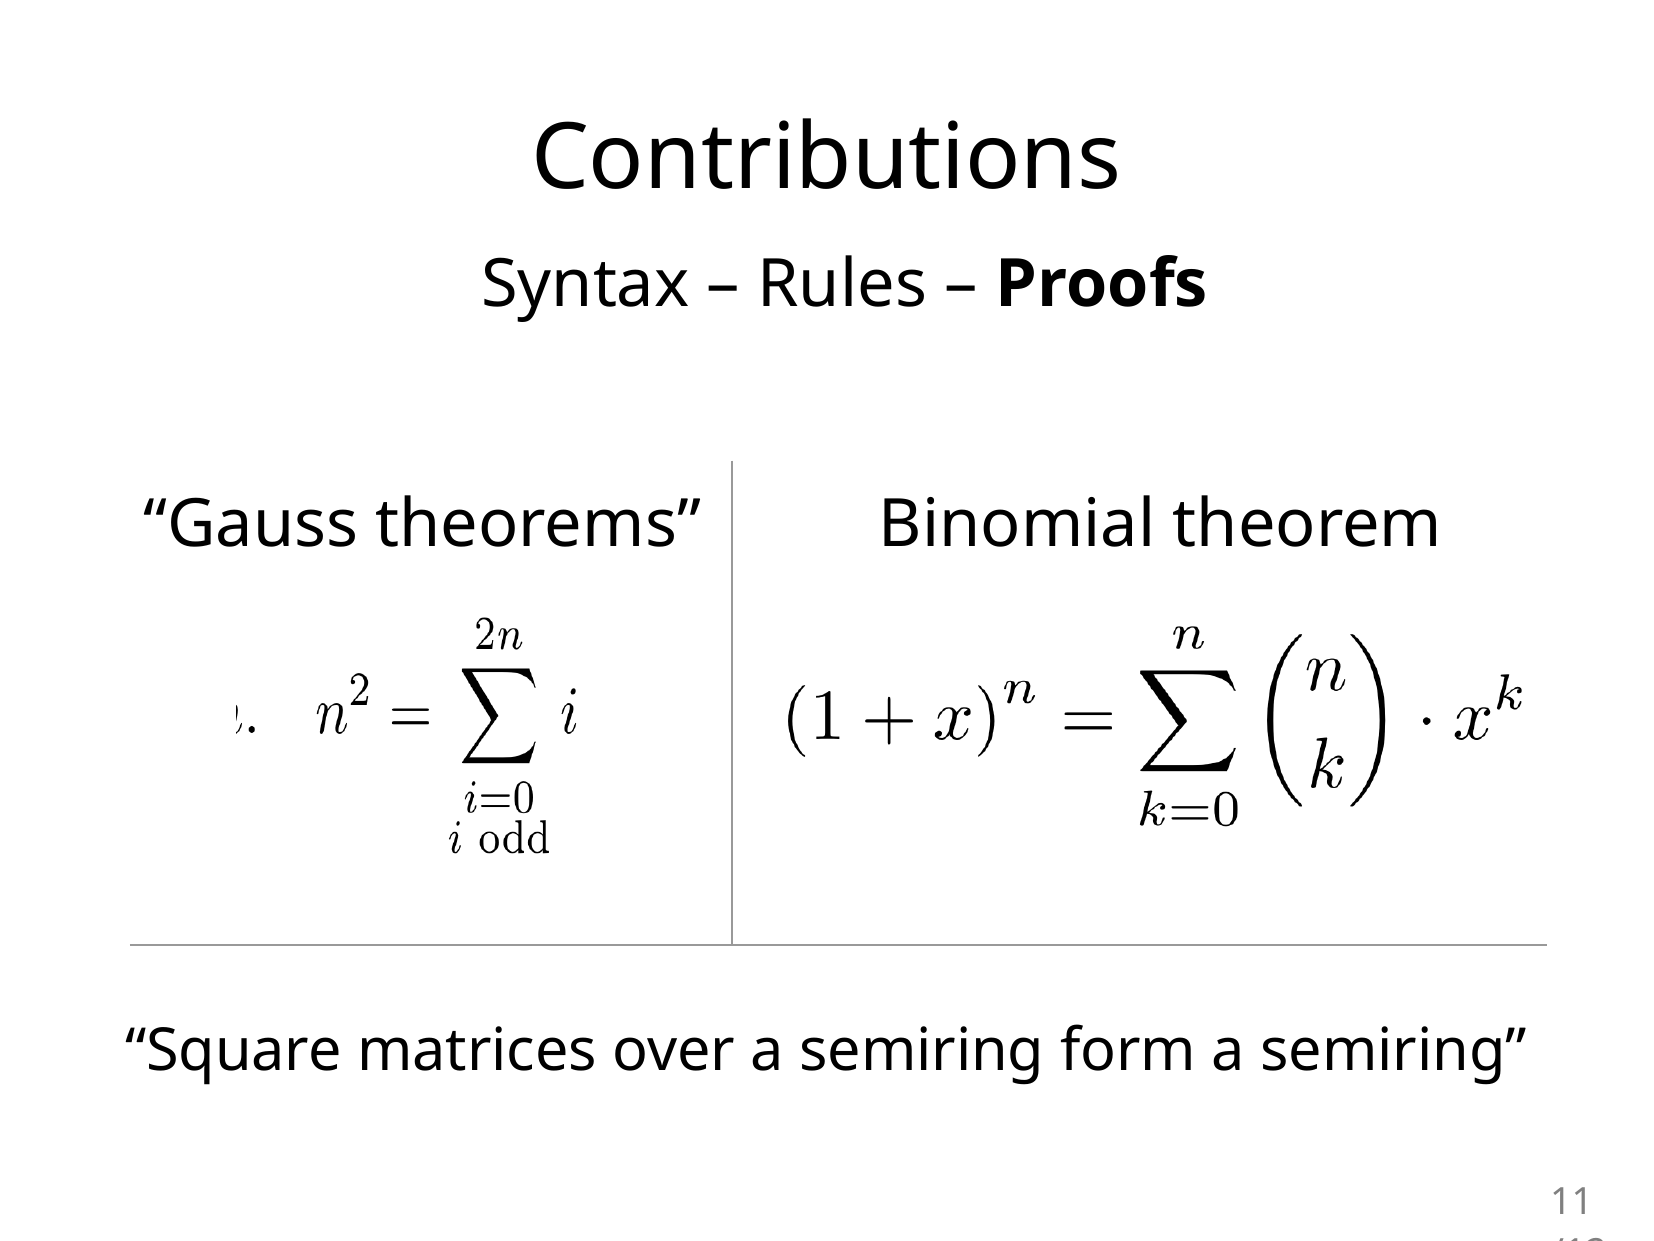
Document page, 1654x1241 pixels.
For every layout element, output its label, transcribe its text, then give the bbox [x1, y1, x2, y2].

list “Gauss theorems” [82, 349, 762, 693]
picture [773, 616, 1532, 839]
text_box Syntax – Rules – Proofs [82, 239, 1571, 323]
picture [236, 610, 599, 868]
list “Square matrices over a semiring form a semiring” [82, 974, 1571, 1122]
title Contributions [82, 49, 1571, 239]
text_box <number>/12 [1535, 1166, 1642, 1241]
list Binomial theorem [798, 349, 1525, 616]
